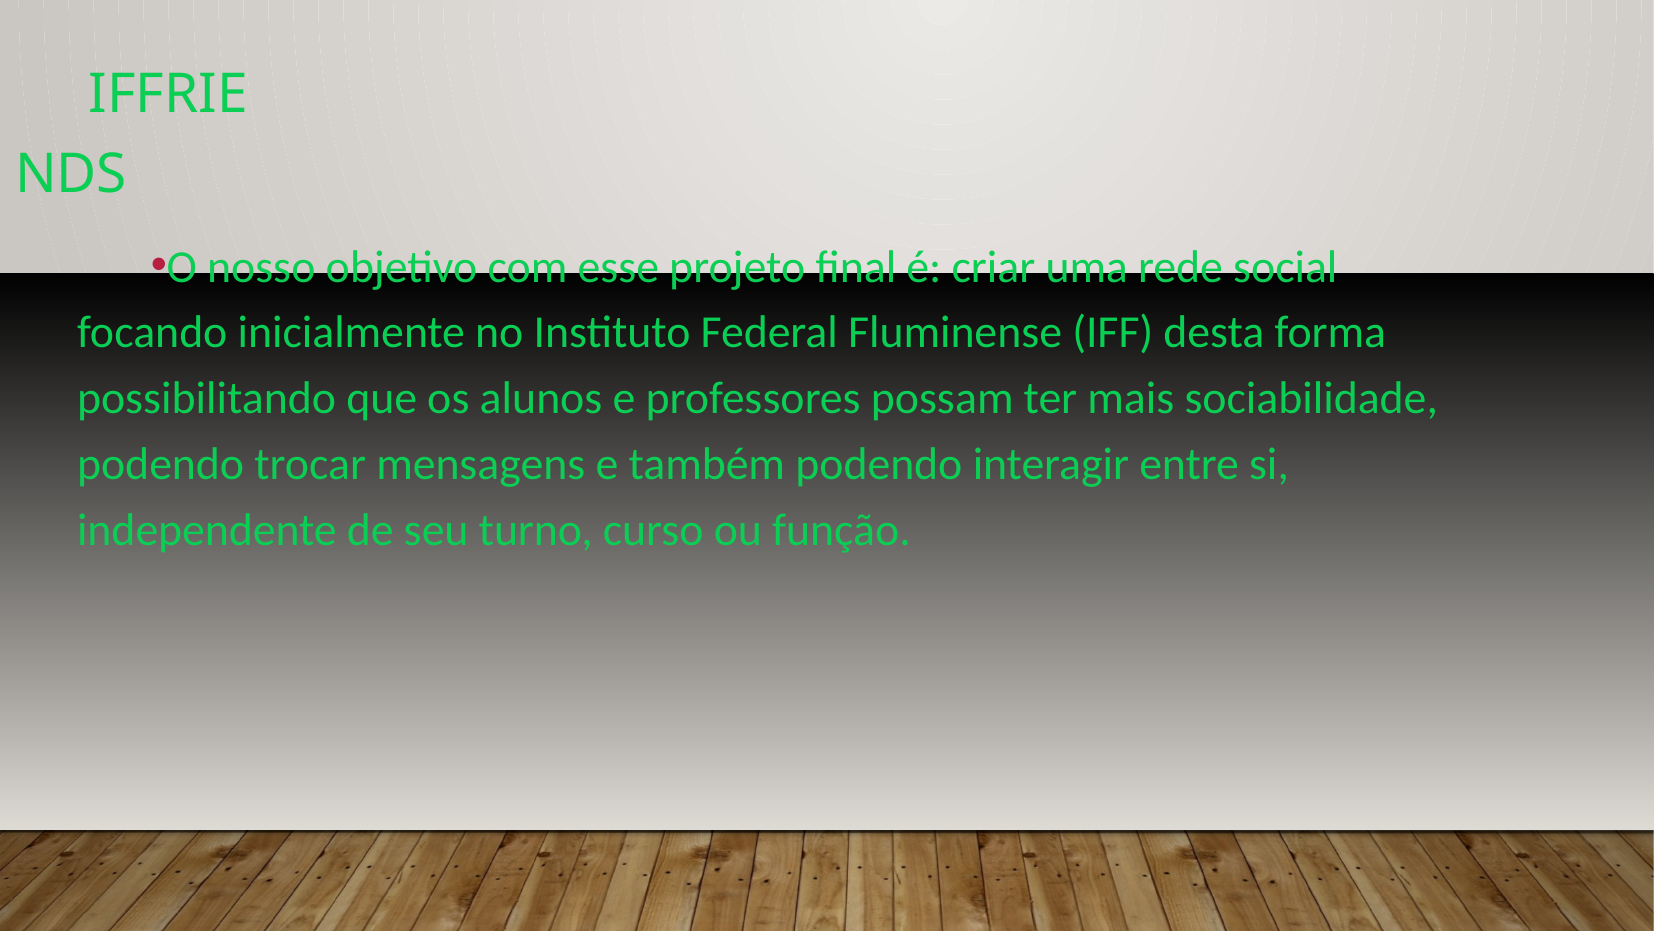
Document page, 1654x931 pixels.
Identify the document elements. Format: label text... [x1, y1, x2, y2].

list O nosso objetivo com esse projeto final é: criar uma rede social focando inicialmente no Instituto Federal Fluminense (IFF) desta forma possibilitando que os alunos e professores possam ter mais sociabilidade, podendo trocar mensagens e também podendo interagir entre si, independente de seu turno, curso ou função. [0, 217, 1489, 758]
title IFFriends [0, 36, 1489, 193]
